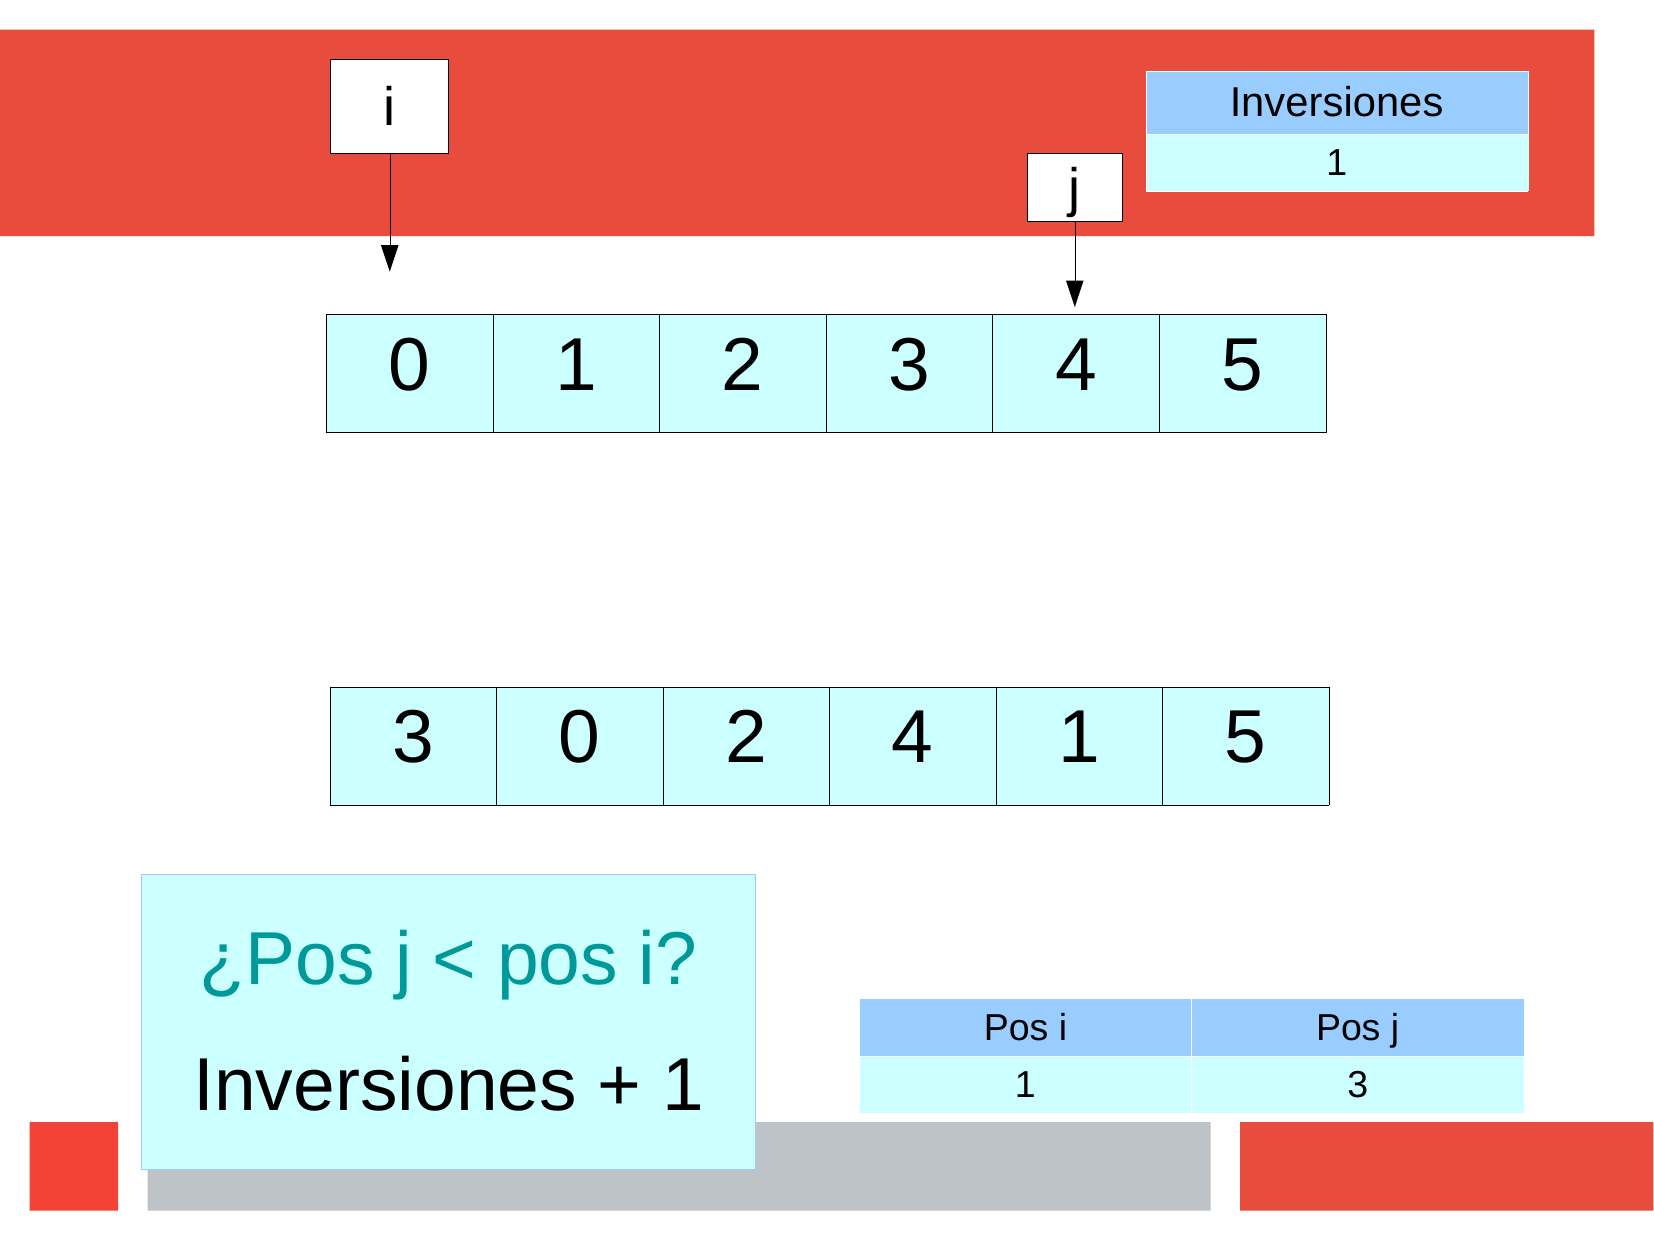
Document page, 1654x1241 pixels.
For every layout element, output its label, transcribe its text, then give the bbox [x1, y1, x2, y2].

table_header 4 [993, 315, 1159, 432]
table_header 1 [997, 688, 1162, 805]
table_header 2 [660, 315, 826, 432]
table_header 5 [1160, 315, 1326, 432]
table_cell 1 [1147, 135, 1528, 191]
text_box i [330, 59, 449, 154]
table_header 3 [827, 315, 992, 432]
table_header 0 [327, 315, 493, 432]
table_header 0 [497, 688, 663, 805]
table_header Pos j [1192, 999, 1524, 1056]
table_header 4 [830, 688, 996, 805]
table_header Pos i [860, 999, 1191, 1056]
table_header 2 [664, 688, 829, 805]
text_box j [1027, 153, 1123, 222]
table_header 5 [1163, 688, 1329, 805]
text_box ¿Pos j < pos i? Inversiones + 1 [141, 874, 756, 1170]
table_cell 3 [1192, 1057, 1524, 1113]
table_header Inversiones [1147, 72, 1528, 134]
table_cell 1 [860, 1057, 1191, 1113]
table_header 1 [494, 315, 659, 432]
table_header 3 [331, 688, 496, 805]
